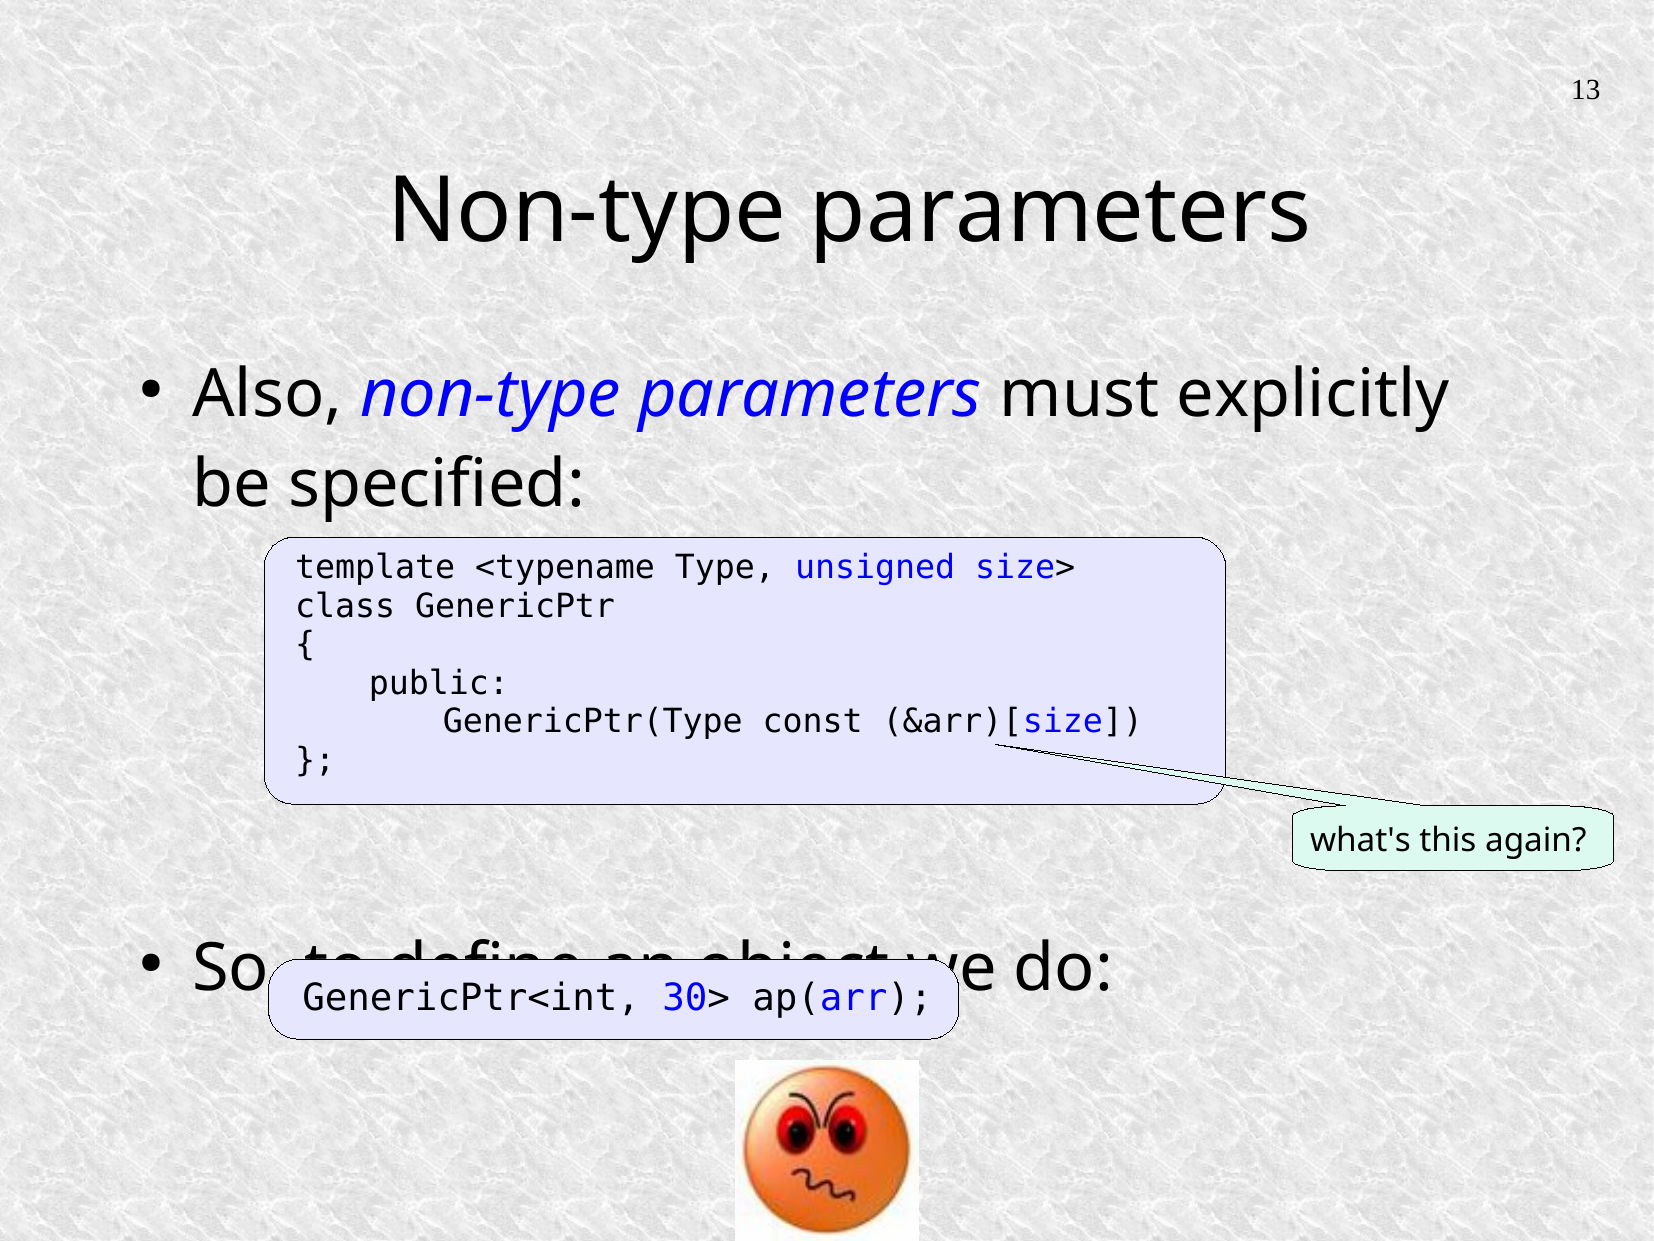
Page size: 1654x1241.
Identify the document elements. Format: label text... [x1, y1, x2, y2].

text_box template <typename Type, unsigned size> class GenericPtr { public: GenericPtr(Type const (&arr)[size]) }; [295, 548, 1173, 780]
picture [0, 0, 1654, 1241]
title Non-type parameters [121, 102, 1534, 311]
text_box what's this again? [995, 744, 1614, 871]
text_box [264, 537, 1226, 805]
text_box GenericPtr<int, 30> ap(arr); [302, 975, 933, 1052]
list Also, non-type parameters must explicitly be specified: So, to define an object we do: [121, 344, 1534, 1127]
text_box [268, 959, 959, 1040]
